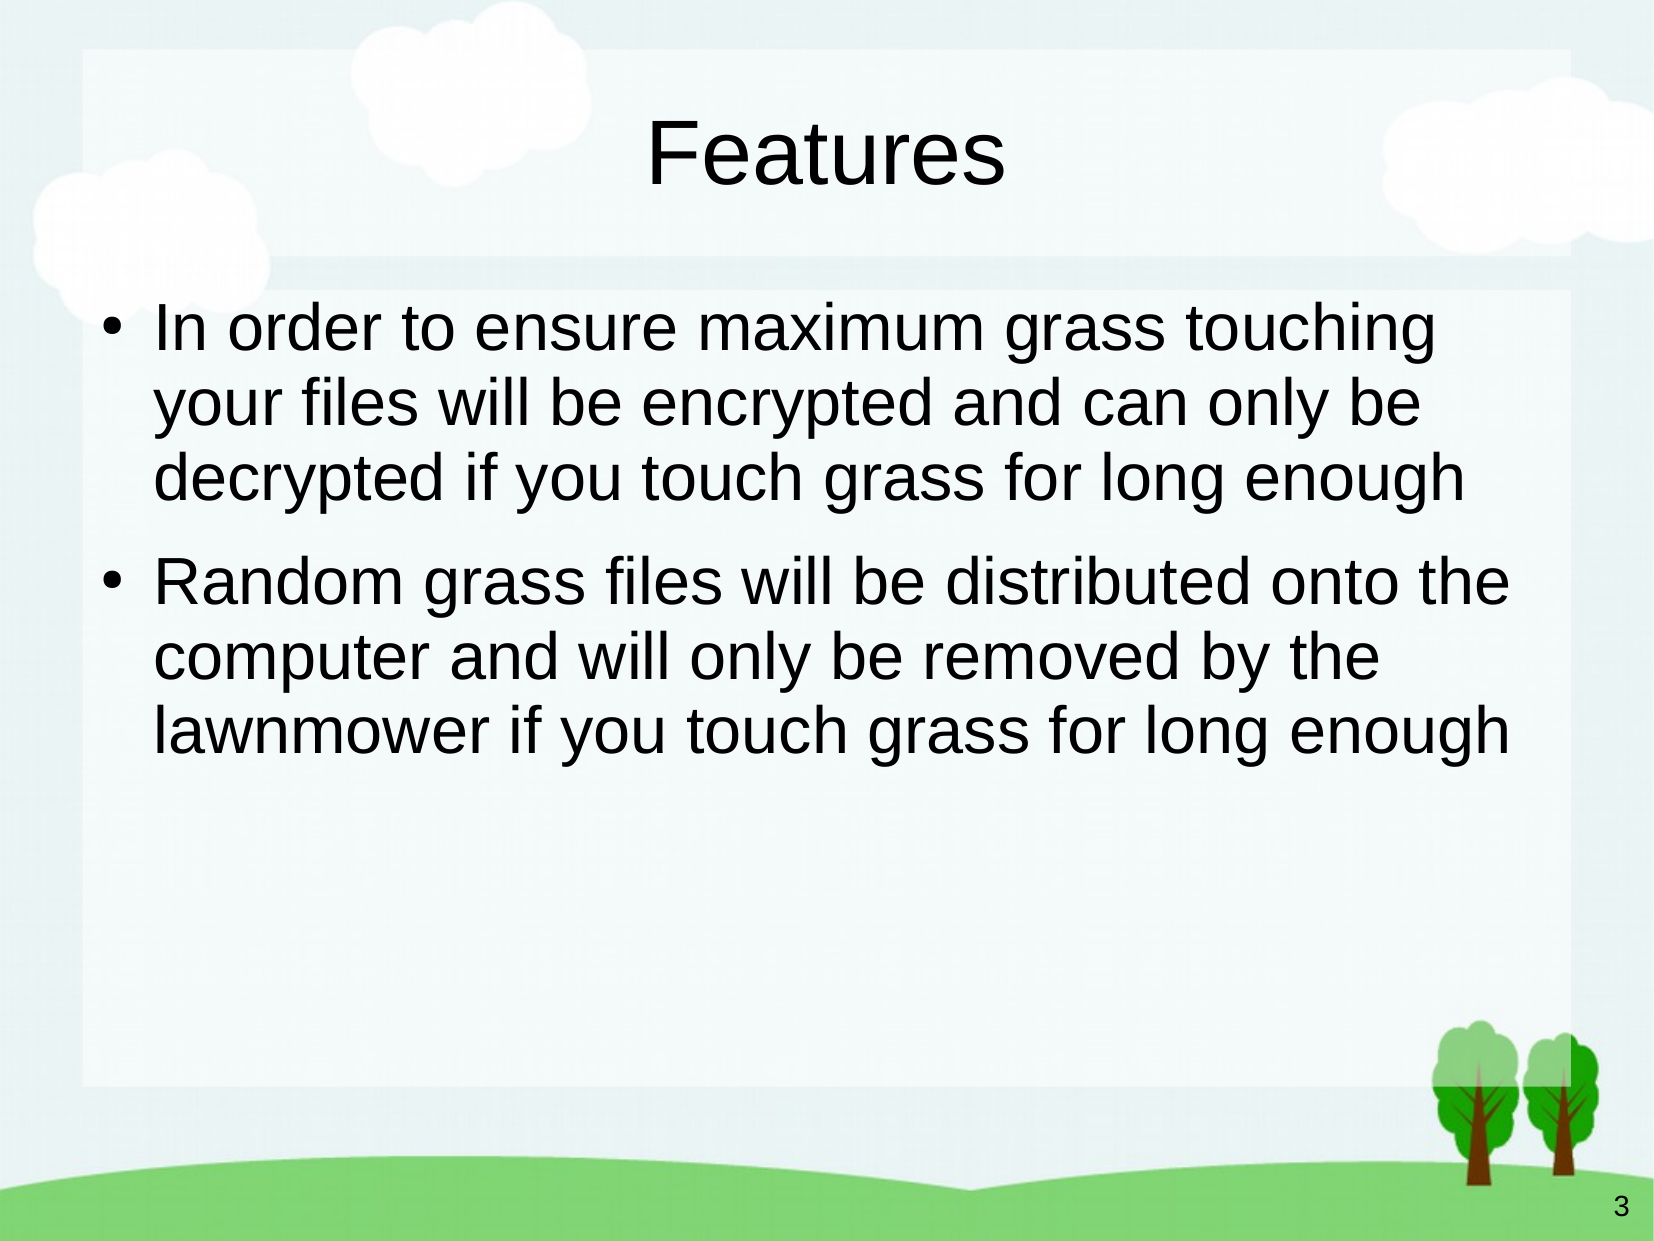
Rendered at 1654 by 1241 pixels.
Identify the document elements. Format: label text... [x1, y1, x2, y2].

picture [0, 0, 1654, 1241]
list In order to ensure maximum grass touching your files will be encrypted and can only be decrypted if you touch grass for long enough Random grass files will be distributed onto the computer and will only be removed by the lawnmower if you touch grass for long enough [82, 290, 1571, 1087]
title Features [82, 49, 1571, 257]
